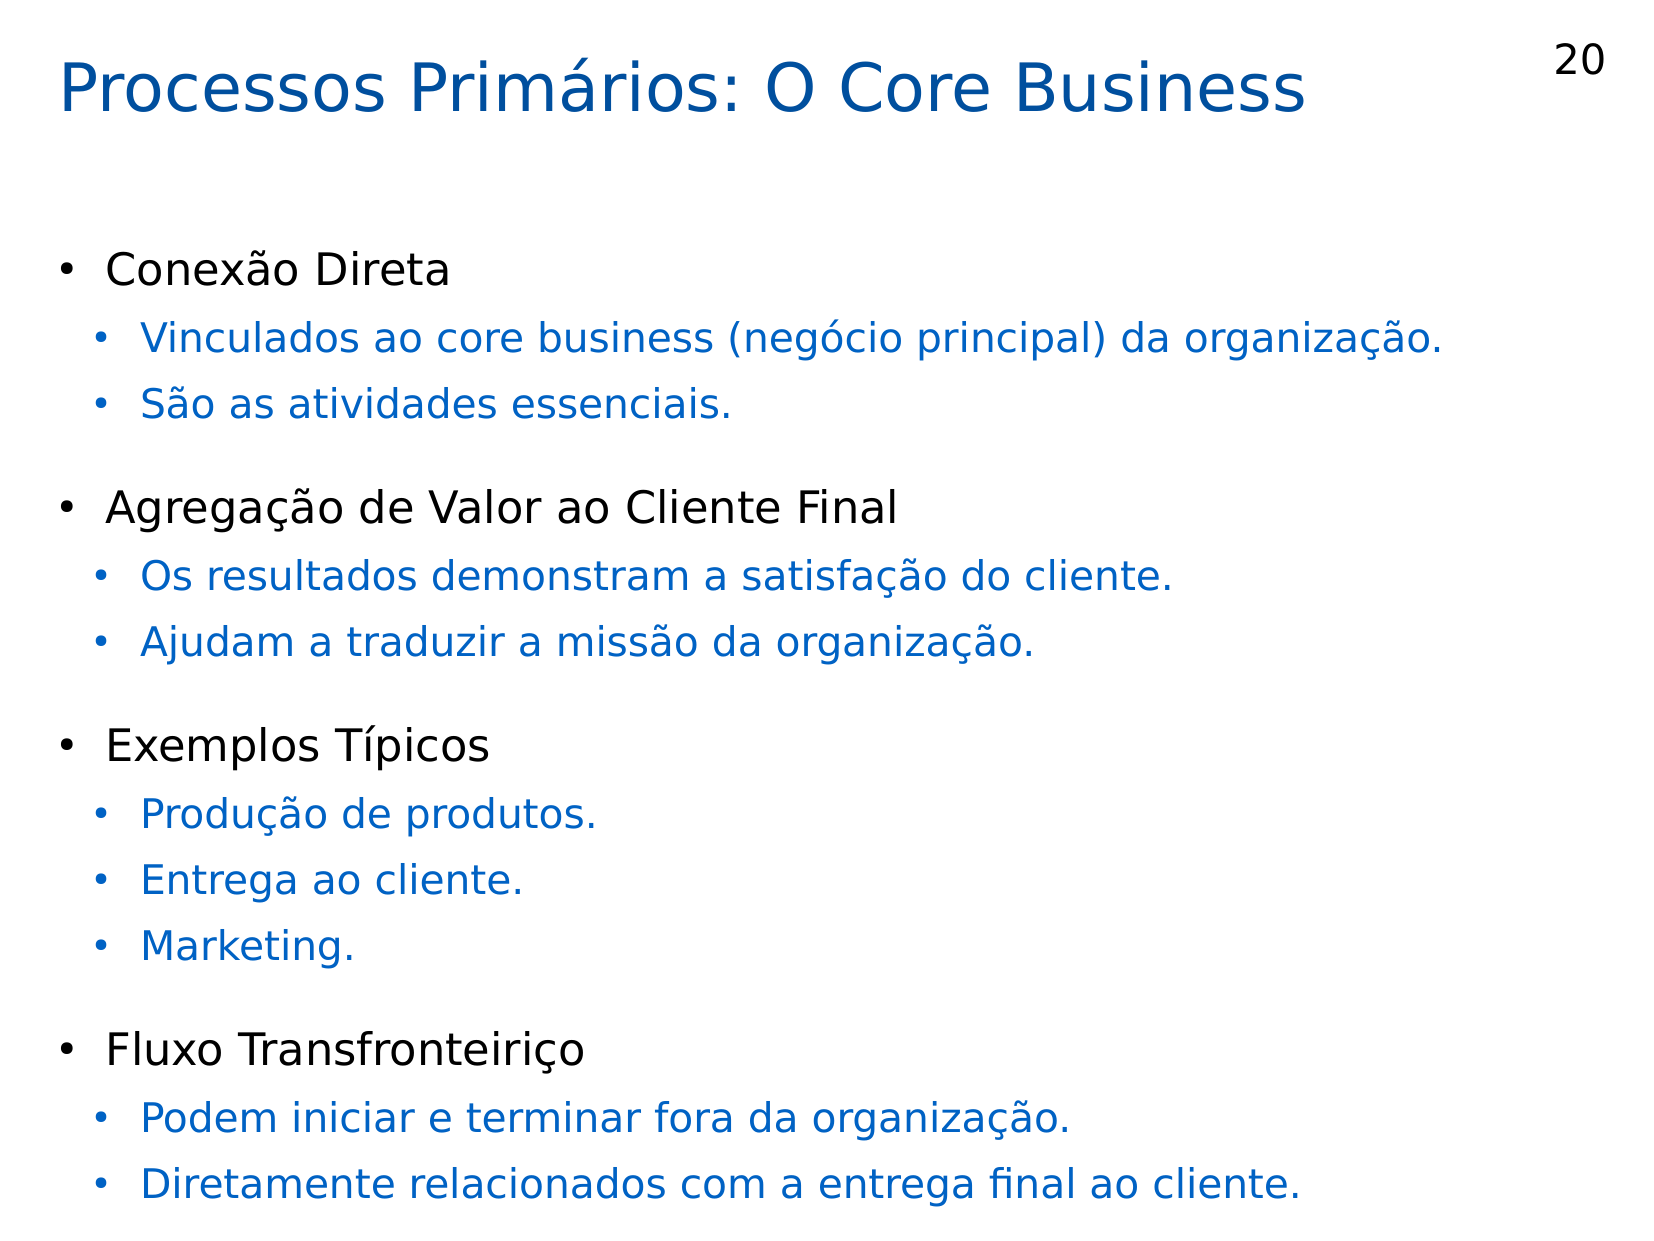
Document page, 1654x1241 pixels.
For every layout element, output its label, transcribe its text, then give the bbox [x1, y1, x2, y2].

list Conexão Direta Vinculados ao core business (negócio principal) da organização. São as atividades essenciais. Agregação de Valor ao Cliente Final Os resultados demonstram a satisfação do cliente. Ajudam a traduzir a missão da organização. Exemplos Típicos Produção de produtos. Entrega ao cliente. Marketing. Fluxo Transfronteiriço Podem iniciar e terminar fora da organização. Diretamente relacionados com a entrega final ao cliente. [59, 236, 1595, 1211]
title Processos Primários: O Core Business [59, 29, 1506, 148]
